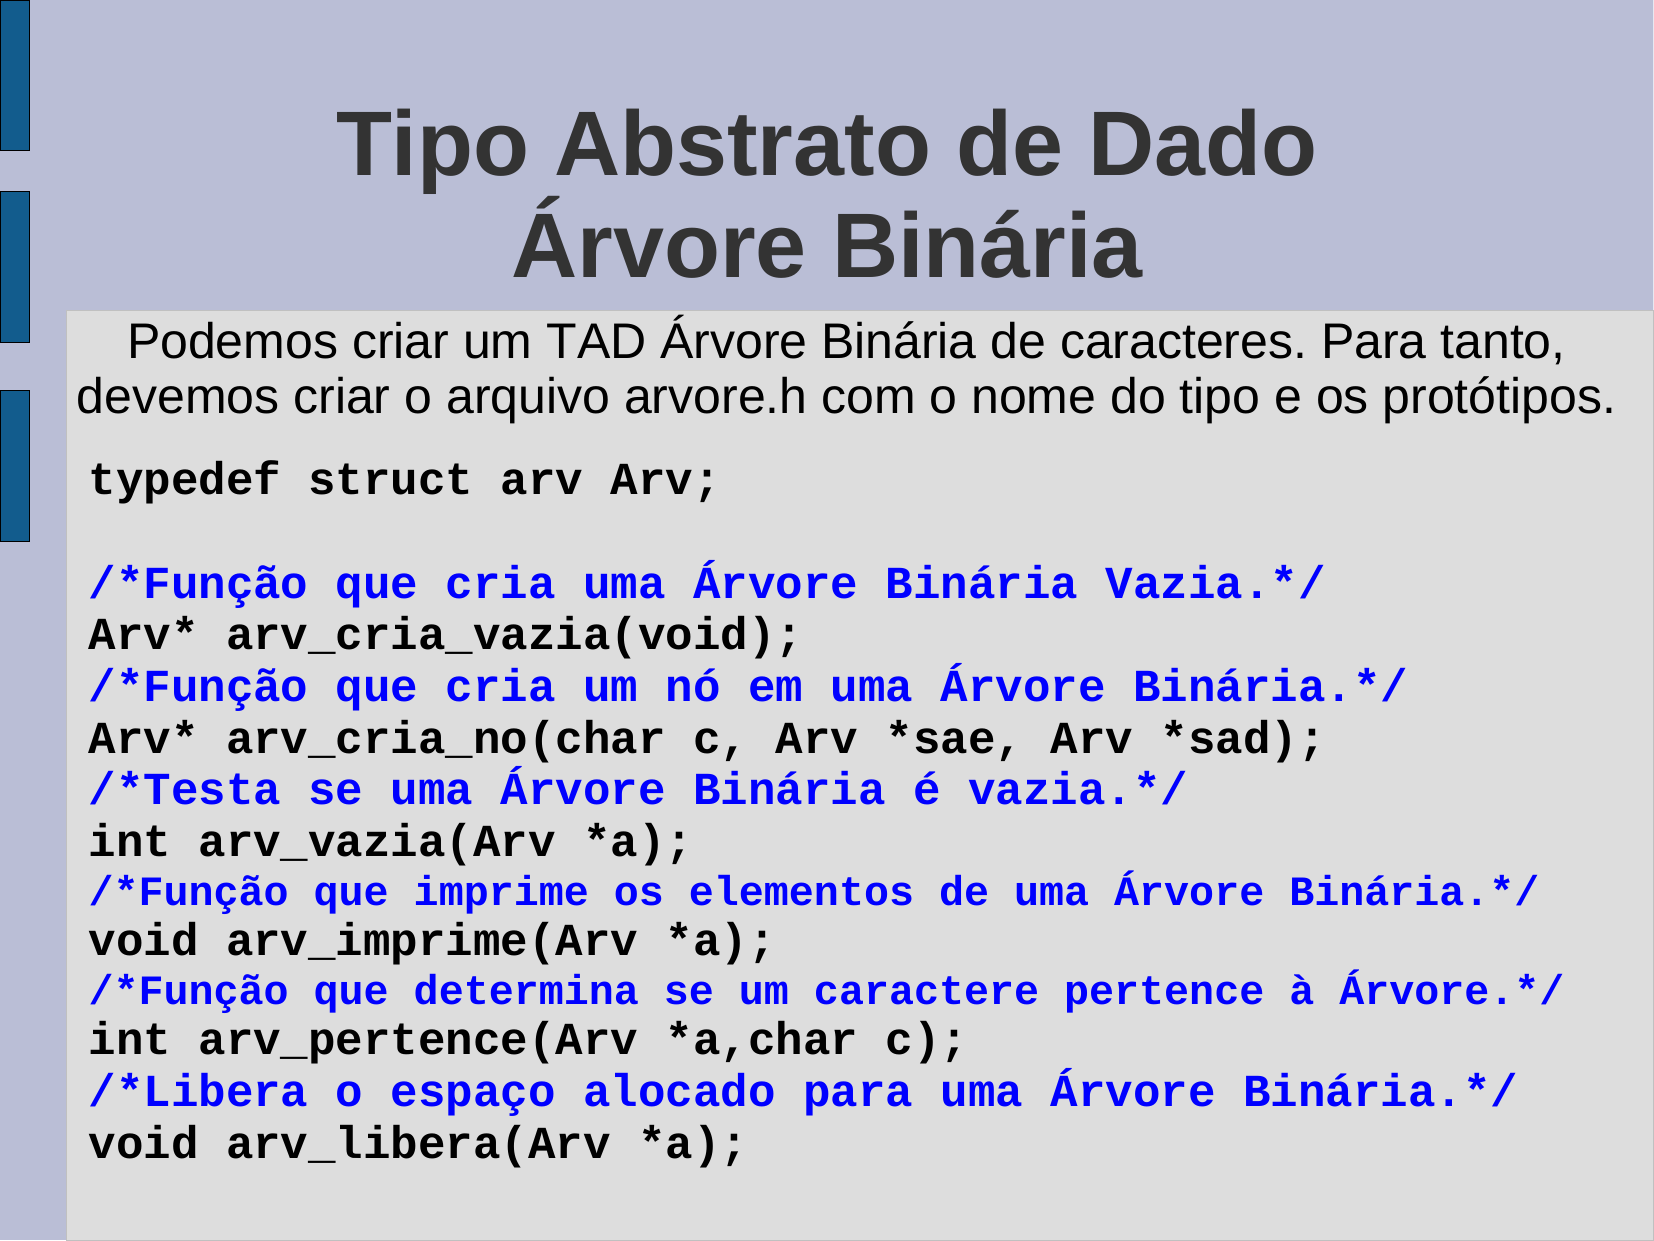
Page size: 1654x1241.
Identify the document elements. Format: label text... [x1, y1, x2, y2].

title Tipo Abstrato de Dado Árvore Binária [121, 91, 1534, 299]
text_box typedef struct arv Arv; /*Função que cria uma Árvore Binária Vazia.*/ Arv* arv_cria_vazia(void); /*Função que cria um nó em uma Árvore Binária.*/ Arv* arv_cria_no(char c, Arv *sae, Arv *sad); /*Testa se uma Árvore Binária é vazia.*/ int arv_vazia(Arv *a); /*Função que imprime os elementos de uma Árvore Binária.*/ void arv_imprime(Arv *a); /*Função que determina se um caractere pertence à Árvore.*/ int arv_pertence(Arv *a,char c); /*Libera o espaço alocado para uma Árvore Binária.*/ void arv_libera(Arv *a); [88, 456, 1654, 1225]
text_box Podemos criar um TAD Árvore Binária de caracteres. Para tanto, devemos criar o arquivo arvore.h com o nome do tipo e os protótipos. [76, 312, 1654, 425]
